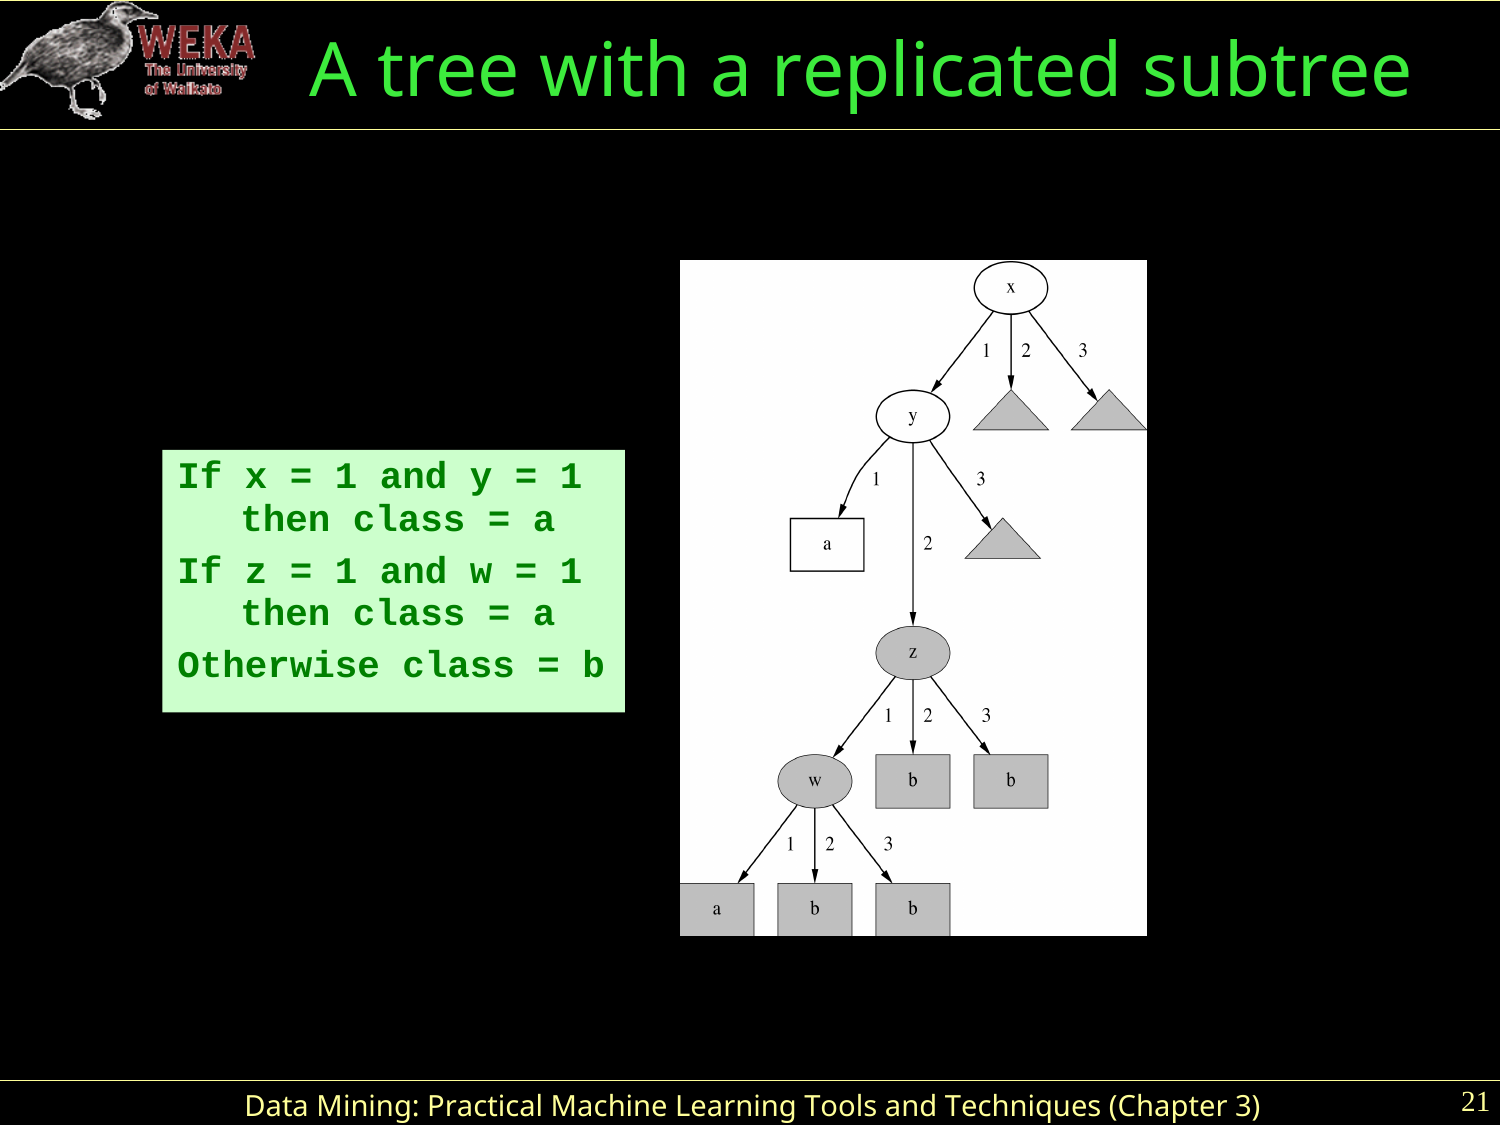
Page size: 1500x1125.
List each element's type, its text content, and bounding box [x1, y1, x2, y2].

text_box If x = 1 and y = 1 then class = a If z = 1 and w = 1 then class = a Otherwise class = b [162, 449, 625, 713]
picture [680, 260, 1147, 936]
title A tree with a replicated subtree [295, 0, 1500, 148]
picture [0, 1, 266, 129]
